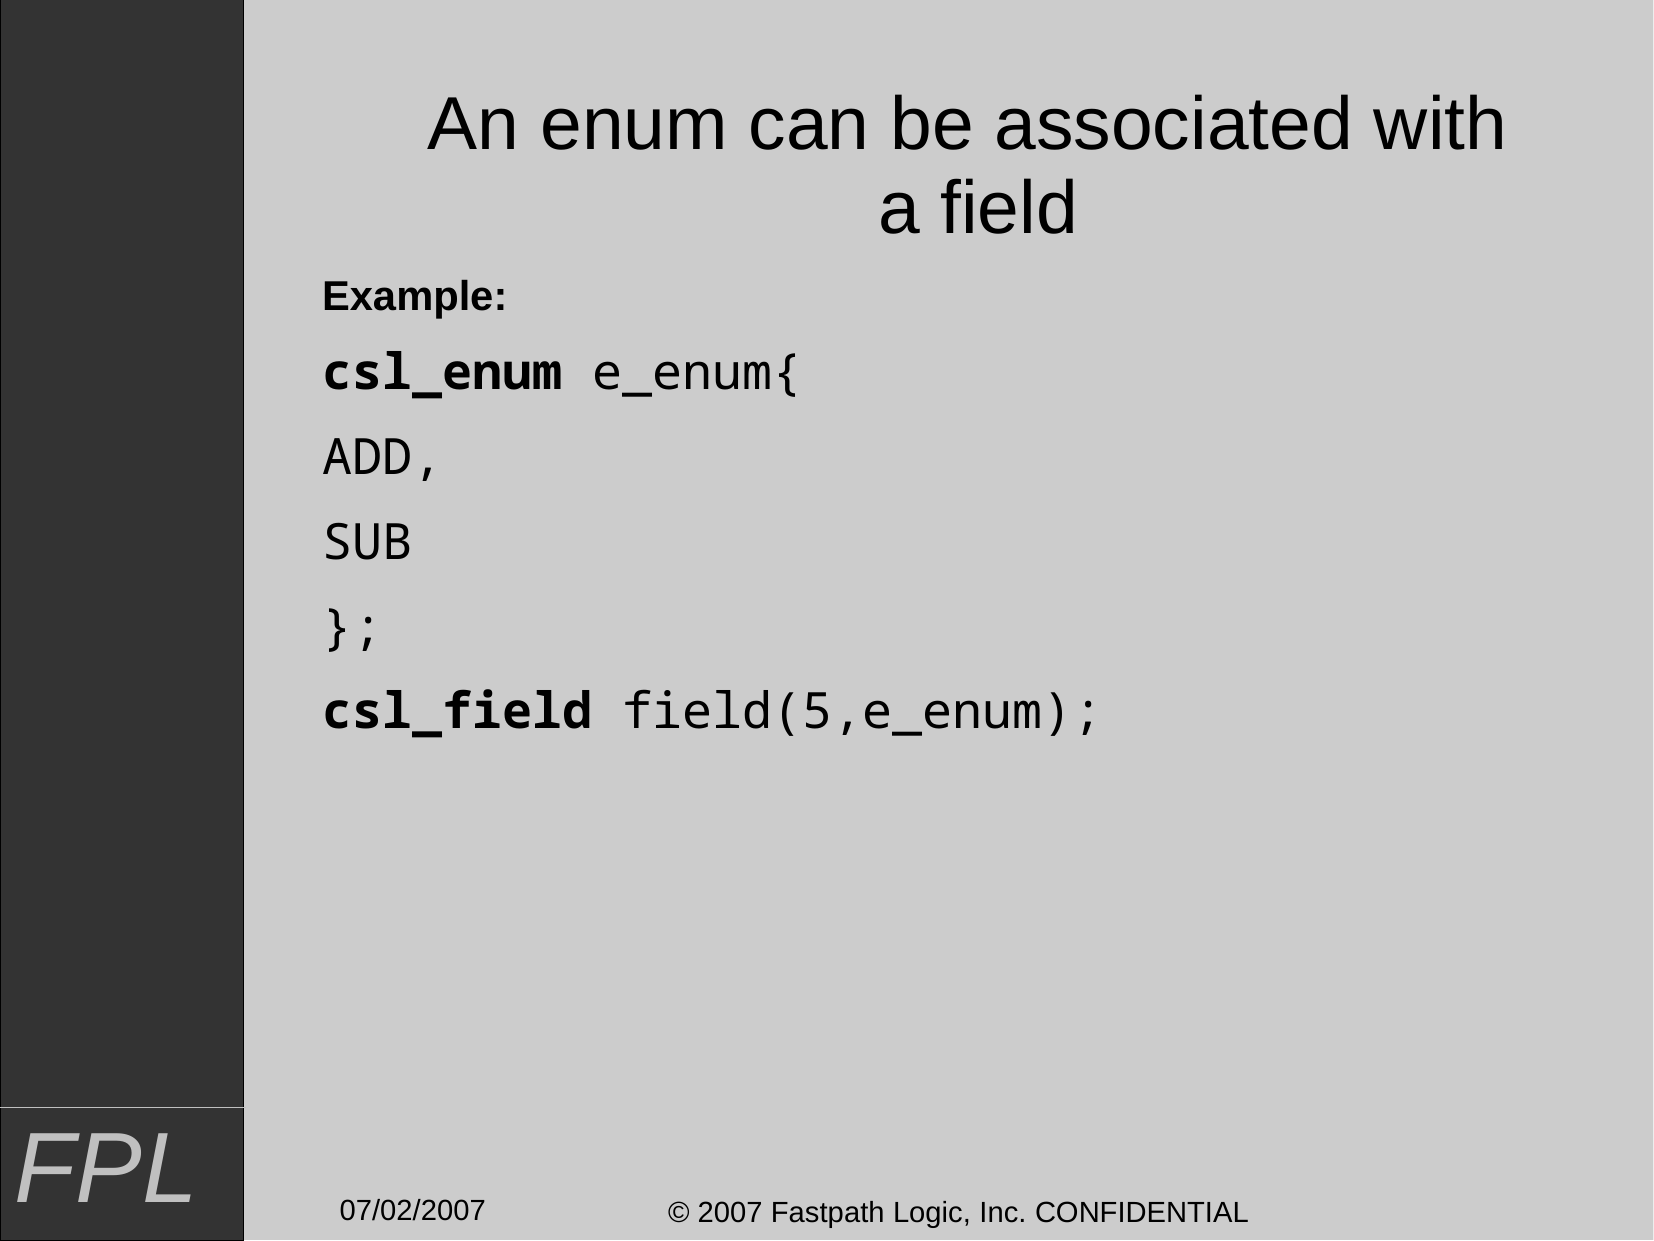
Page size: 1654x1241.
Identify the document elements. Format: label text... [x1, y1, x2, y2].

title An enum can be associated with a field [427, 53, 1530, 272]
list Example: csl_enum e_enum{ ADD, SUB }; csl_field field(5,e_enum); [322, 272, 1635, 1179]
